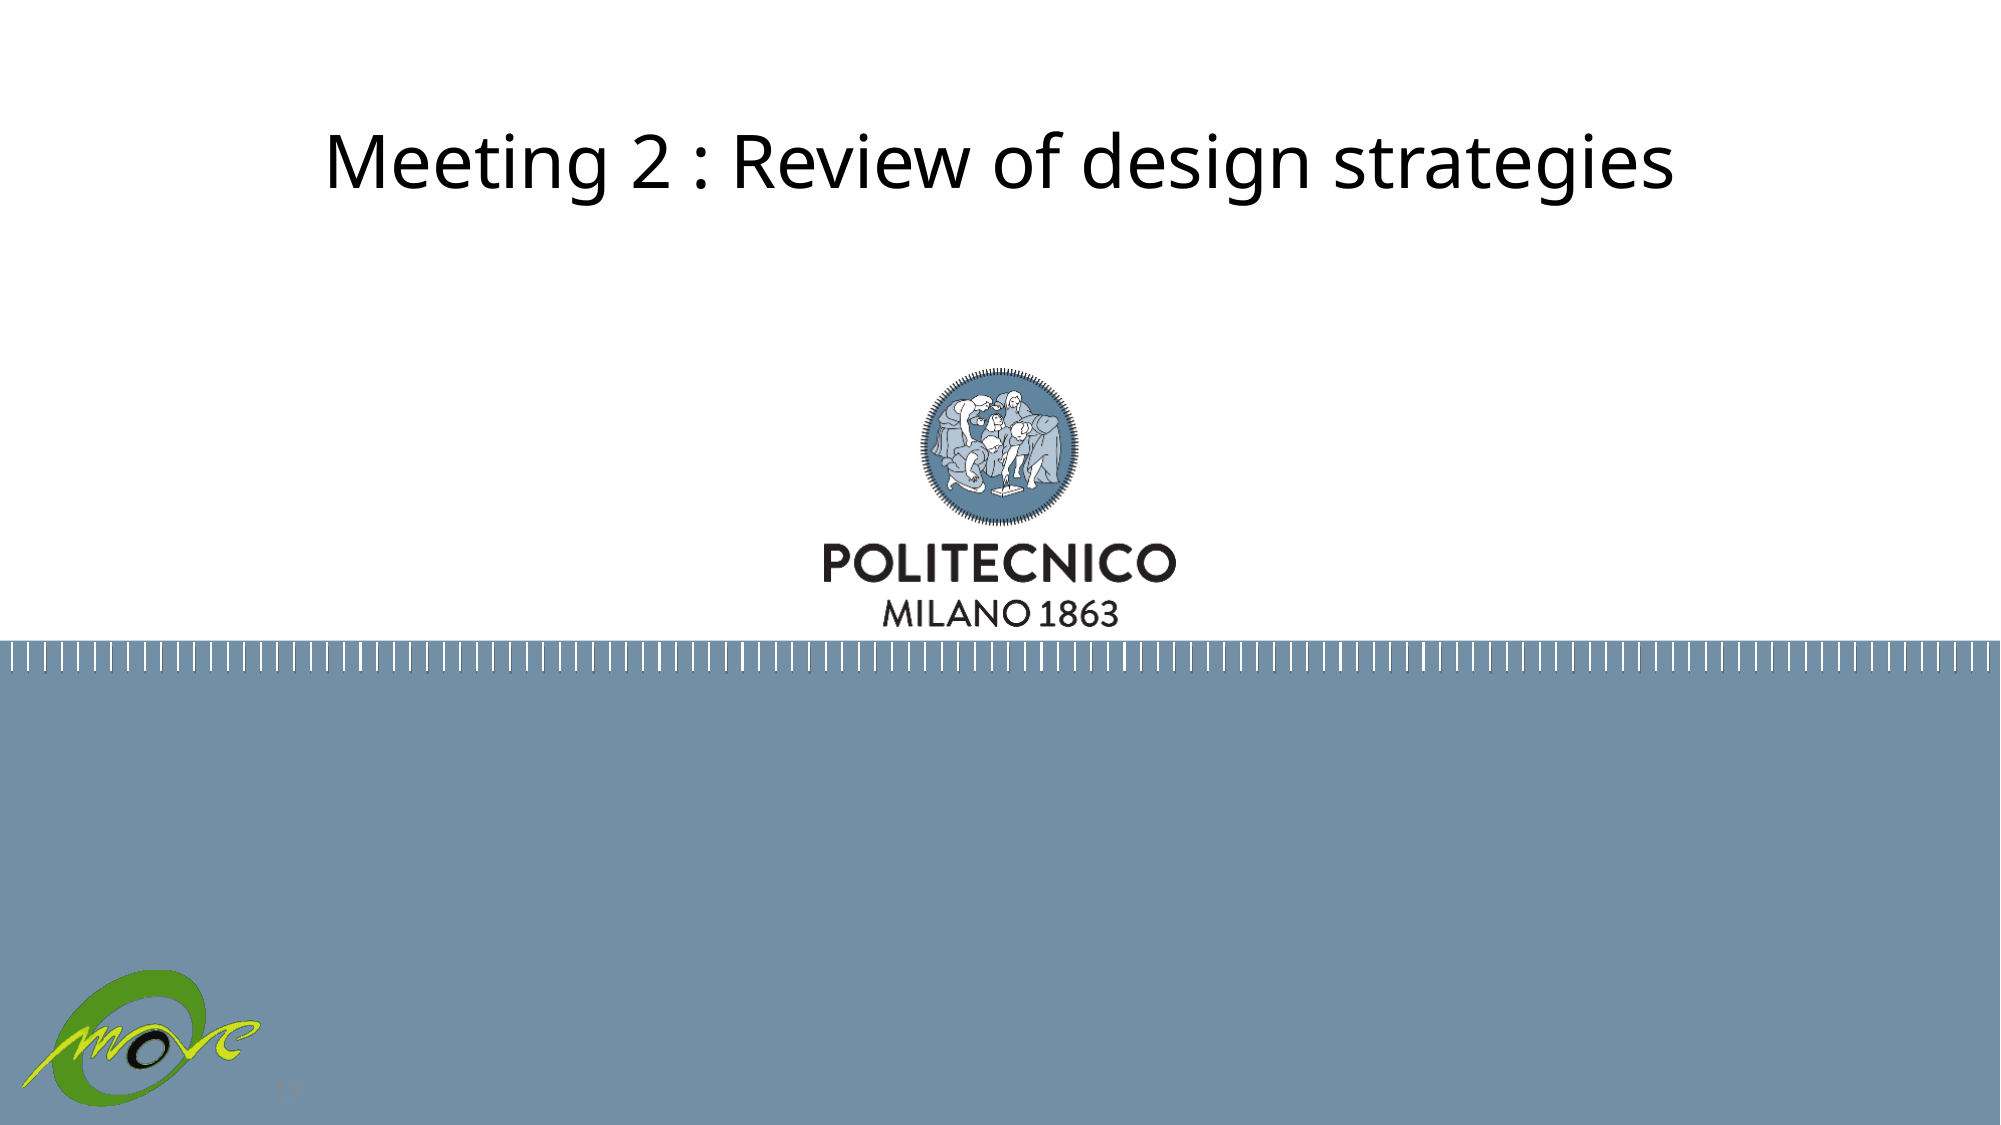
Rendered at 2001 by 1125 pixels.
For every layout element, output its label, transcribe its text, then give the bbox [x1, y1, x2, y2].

list Meeting 2 : Review of design strategies [260, 107, 1740, 231]
picture [824, 368, 1176, 627]
picture [21, 969, 261, 1107]
slide_number <numero> [249, 1062, 327, 1123]
